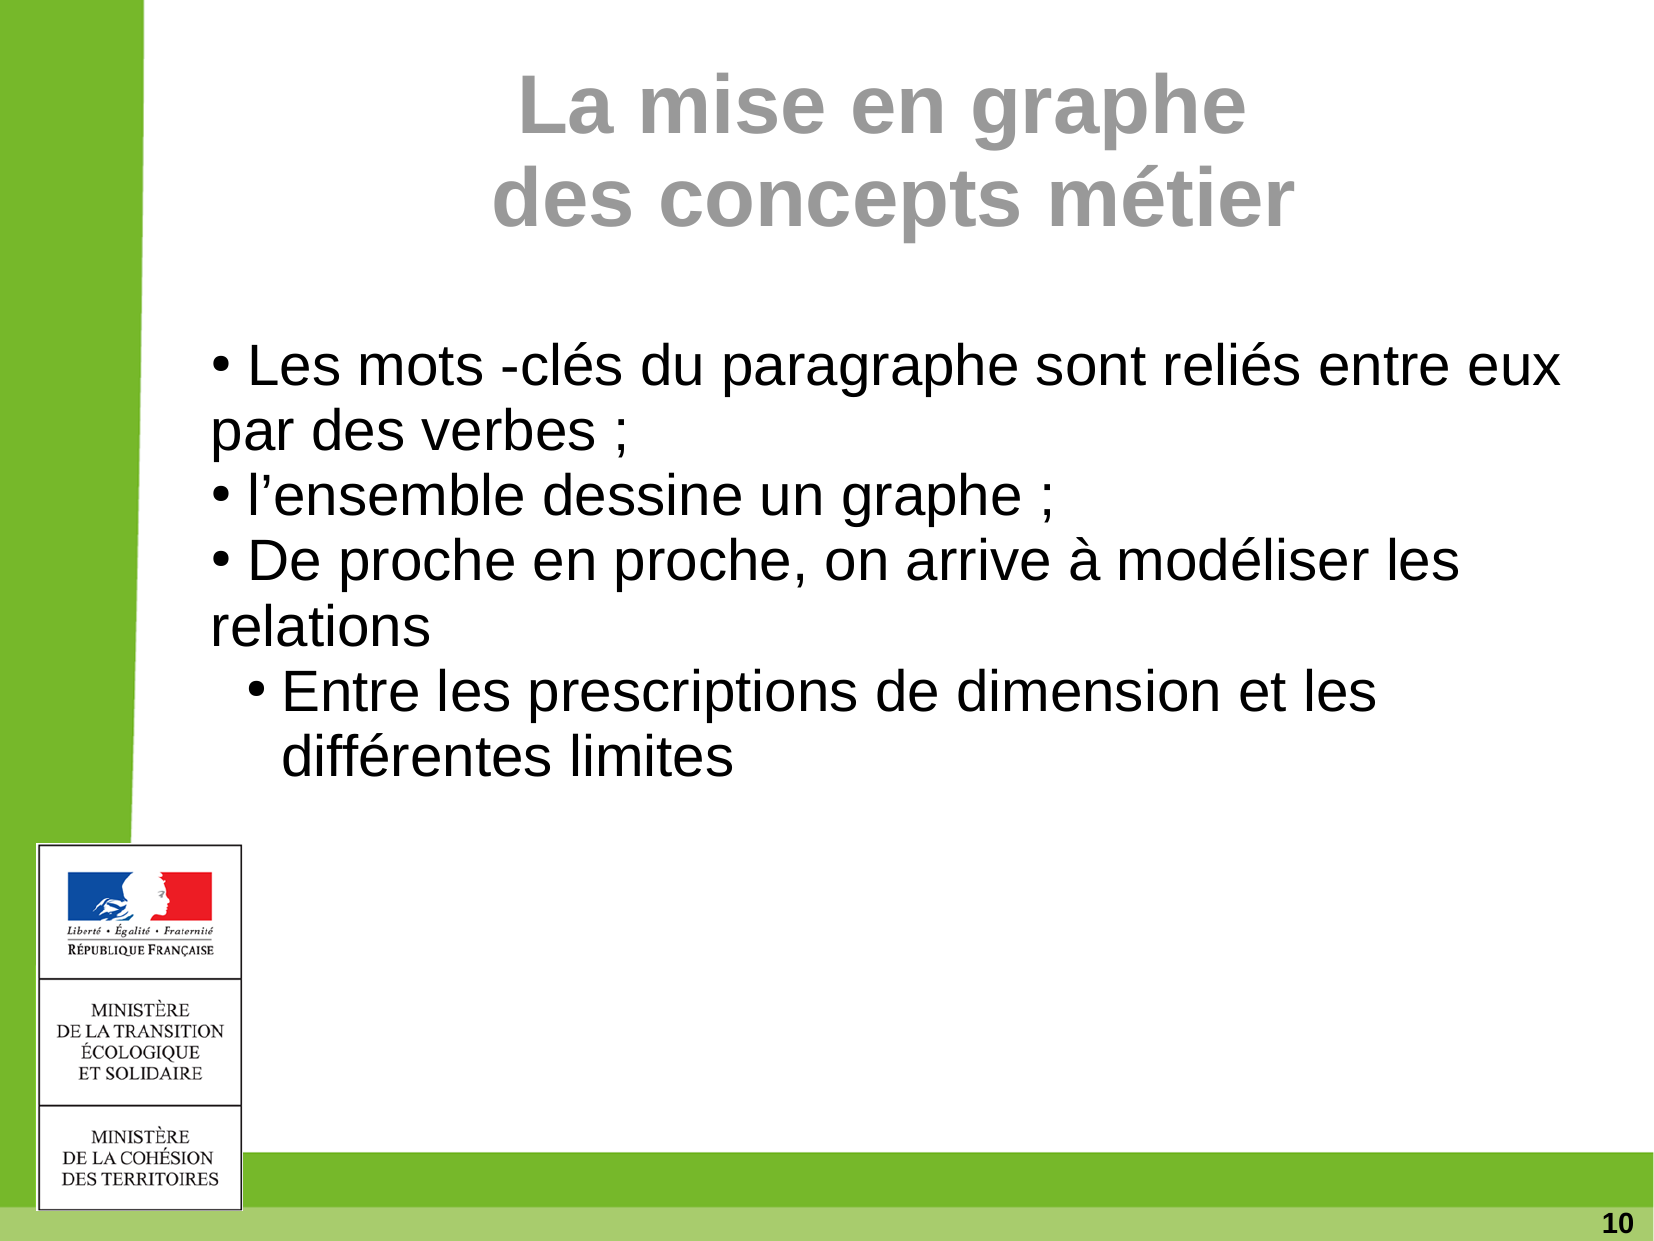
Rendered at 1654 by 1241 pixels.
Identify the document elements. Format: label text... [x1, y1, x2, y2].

title La mise en graphe des concepts métier [150, 48, 1639, 256]
text_box Les mots -clés du paragraphe sont reliés entre eux par des verbes ; l’ensemble dessine un graphe ; De proche en proche, on arrive à modéliser les relations Entre les prescriptions de dimension et les différentes limites [195, 325, 1600, 795]
picture [0, 0, 1654, 1241]
